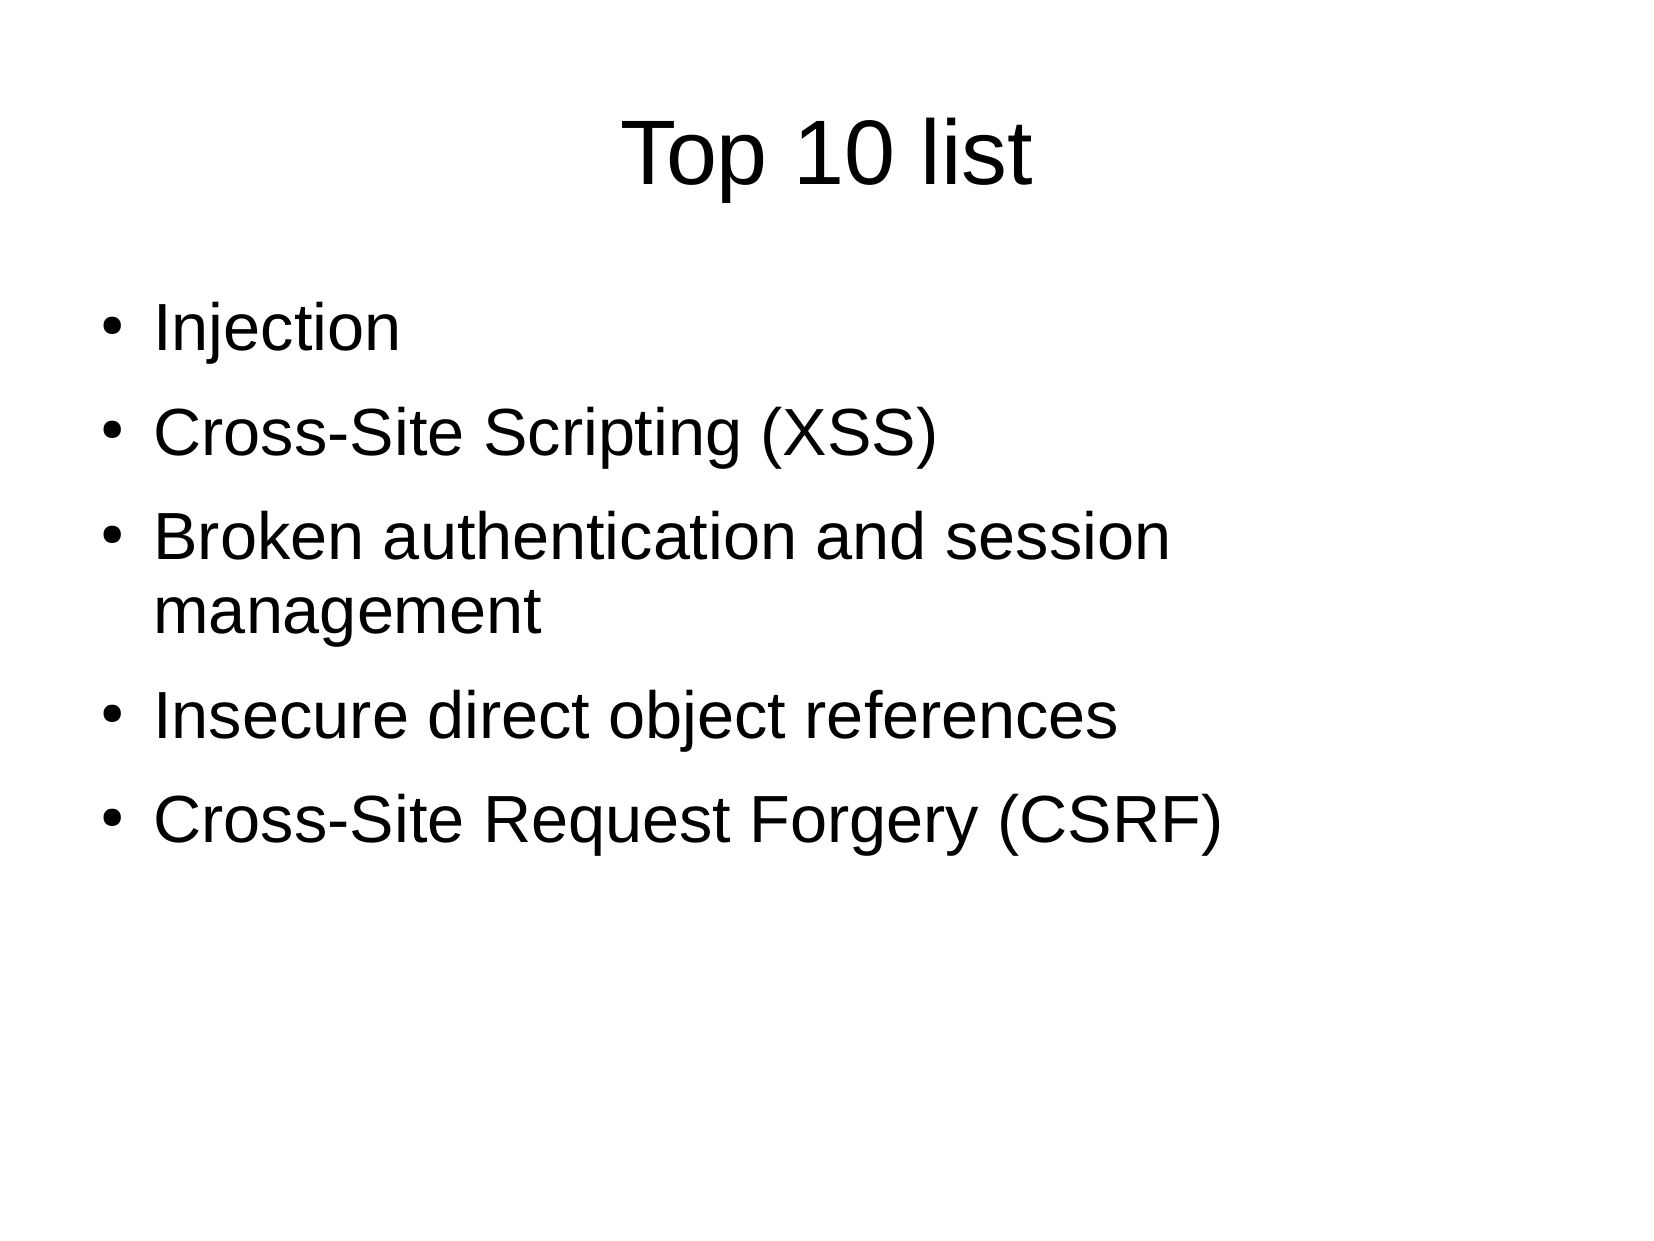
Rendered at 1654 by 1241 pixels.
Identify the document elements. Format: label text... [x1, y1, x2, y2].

list Injection Cross-Site Scripting (XSS) Broken authentication and session management Insecure direct object references Cross-Site Request Forgery (CSRF) [82, 290, 1538, 1010]
title Top 10 list [82, 49, 1571, 257]
